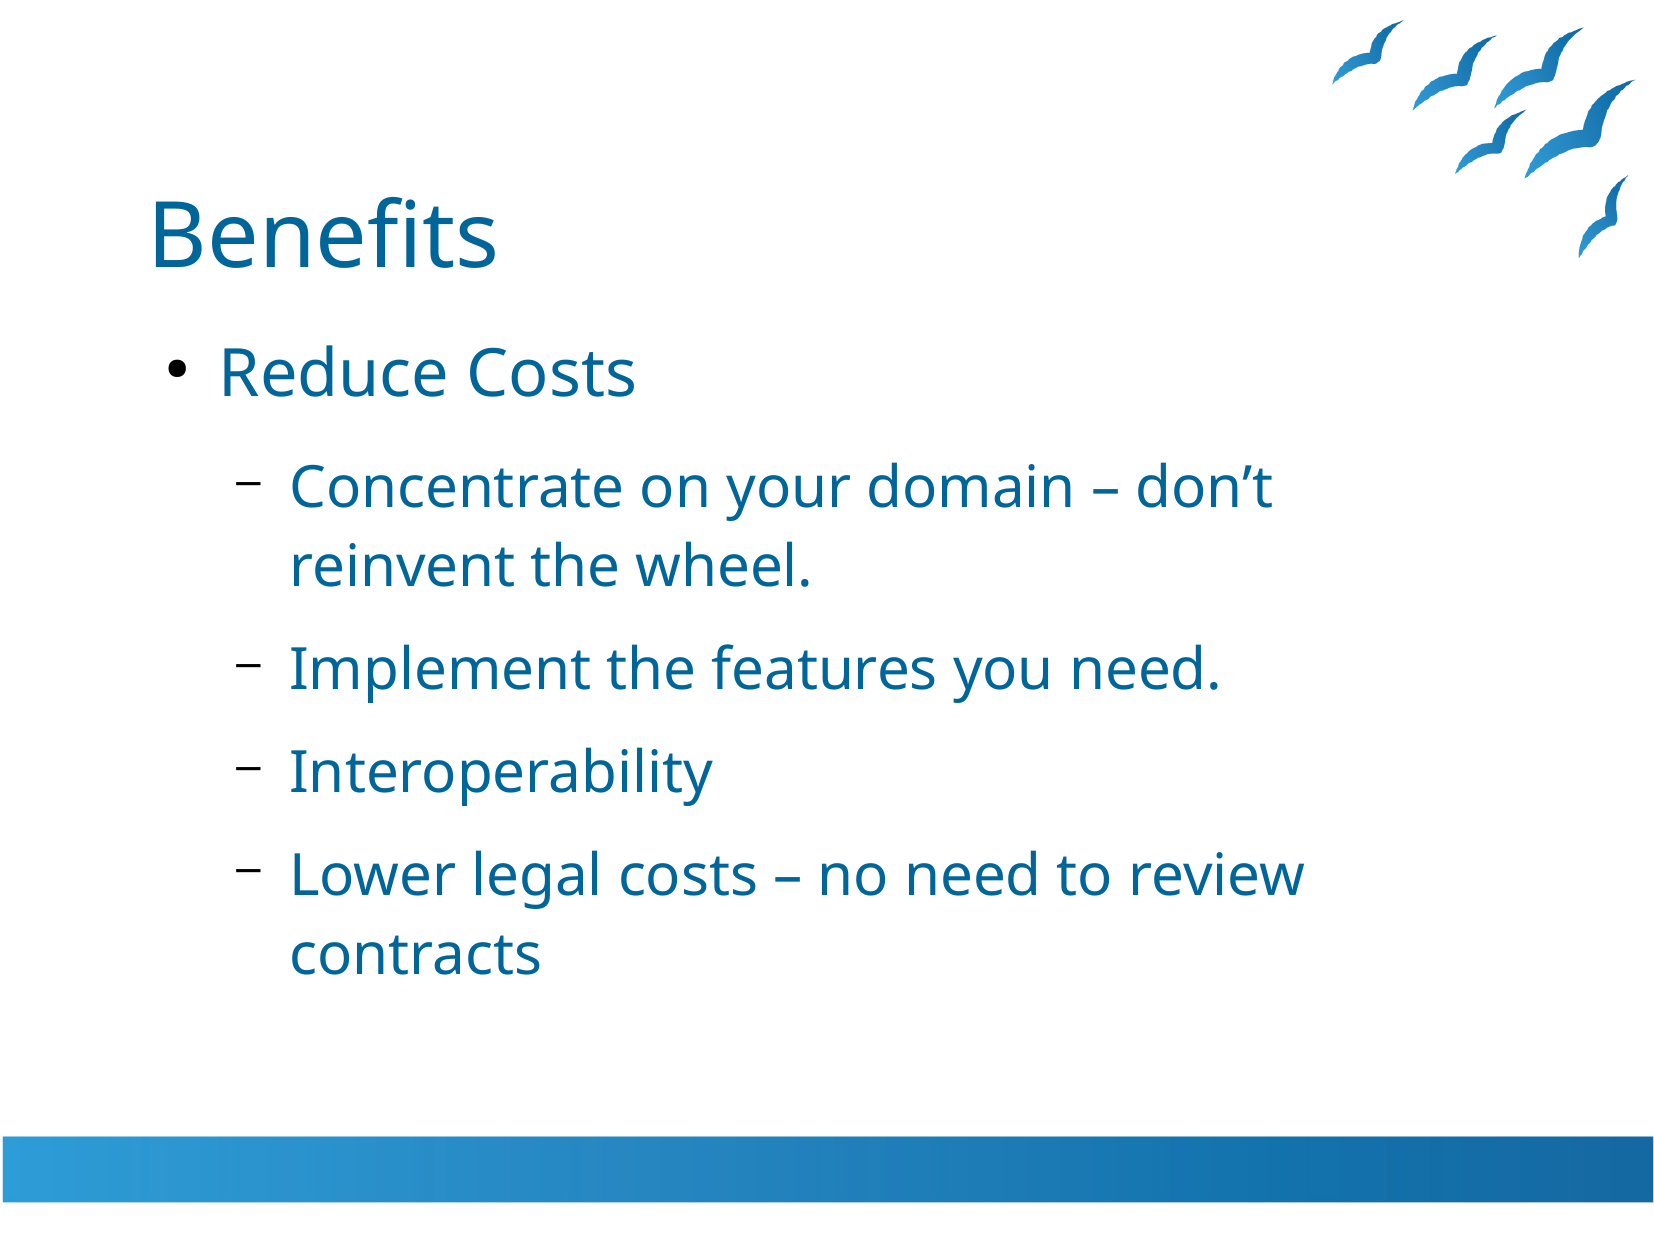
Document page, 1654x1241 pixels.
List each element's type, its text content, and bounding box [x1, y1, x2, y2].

title Benefits [147, 177, 1506, 287]
picture [0, 0, 1654, 1241]
list Reduce Costs Concentrate on your domain – don’t reinvent the wheel. Implement the features you need. Interoperability Lower legal costs – no need to review contracts [147, 324, 1506, 1045]
